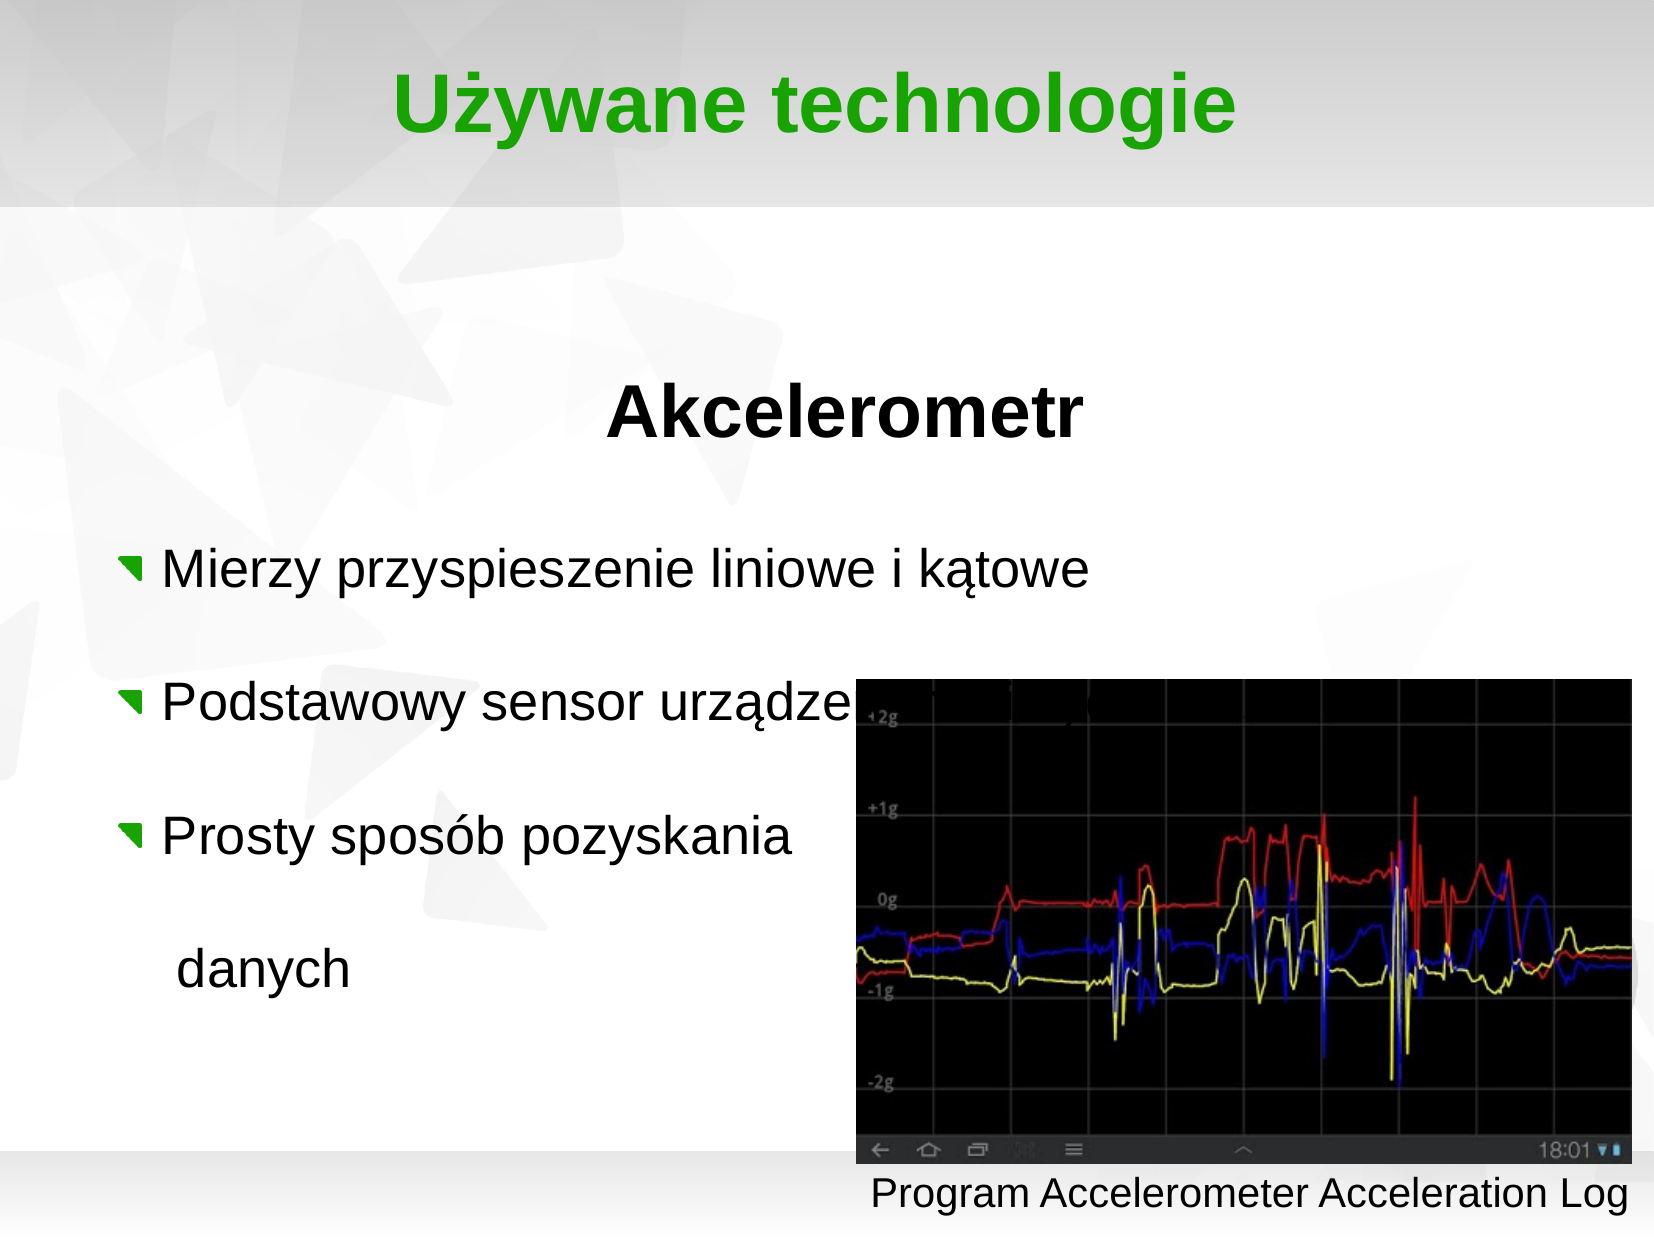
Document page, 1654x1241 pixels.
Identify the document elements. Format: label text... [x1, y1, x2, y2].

list Program Accelerometer Acceleration Log [826, 1169, 1654, 1229]
picture [856, 560, 1654, 1169]
title Używane technologie [59, 29, 1595, 178]
list Akcelerometr Mierzy przyspieszenie liniowe i kątowe Podstawowy sensor urządzeń mobilnych Prosty sposób pozyskania danych [118, 285, 1530, 1092]
picture [0, 0, 783, 931]
